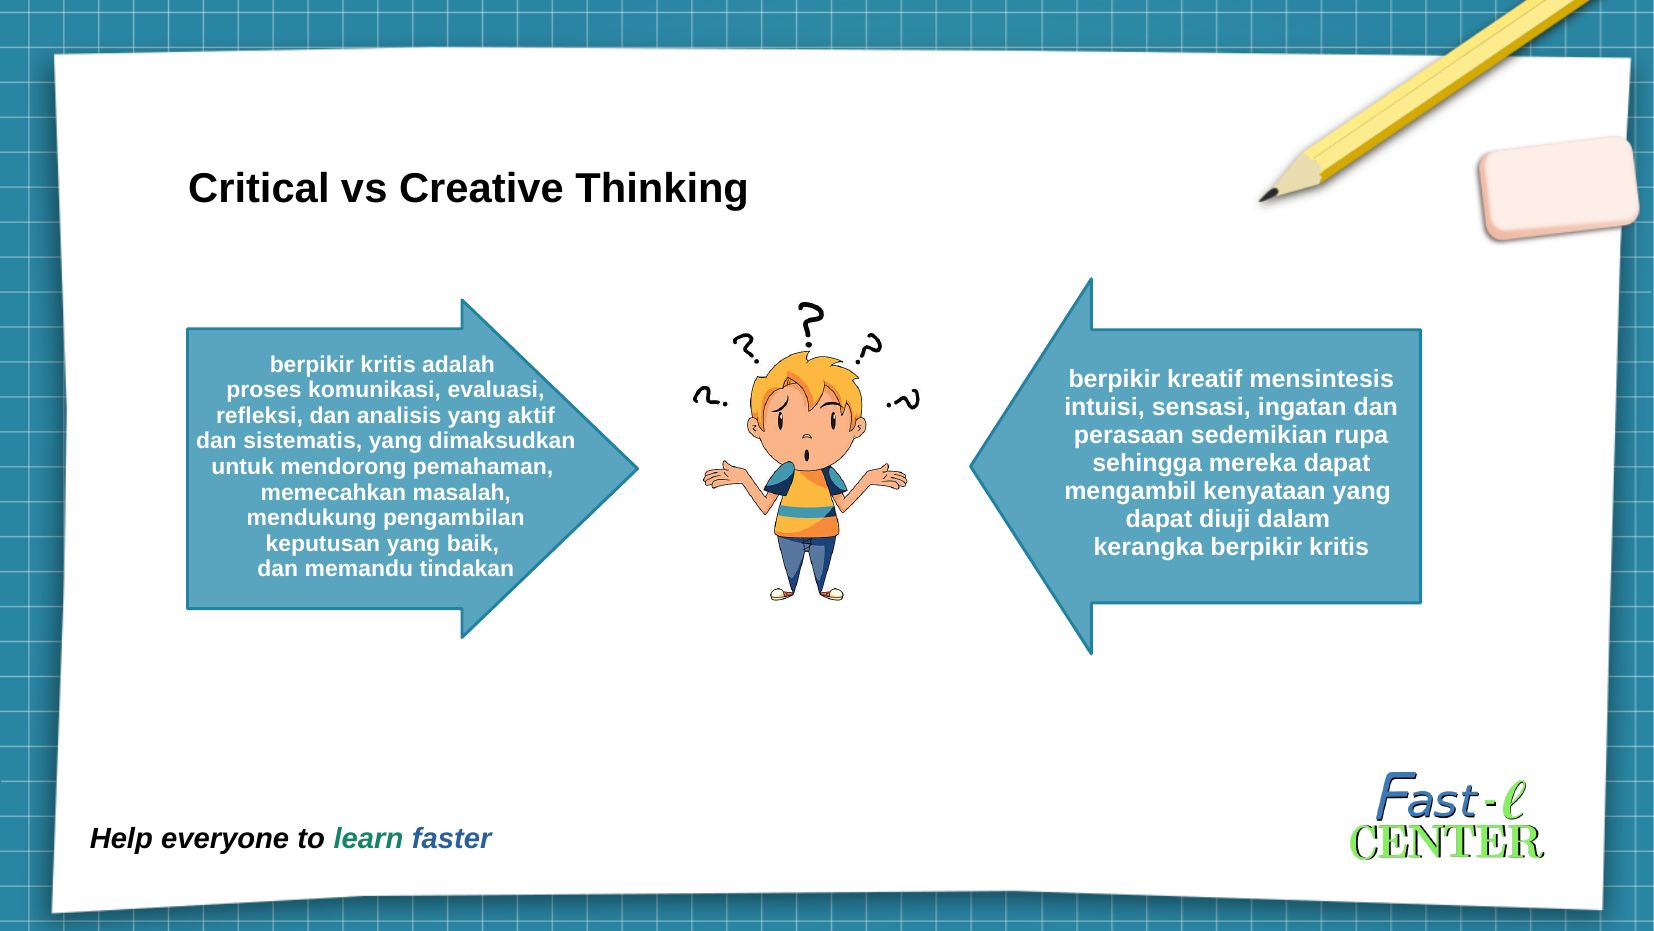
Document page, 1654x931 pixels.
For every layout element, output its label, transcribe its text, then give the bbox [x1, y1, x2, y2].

text_box Help everyone to learn faster [75, 814, 507, 863]
text_box [187, 299, 508, 344]
text_box [970, 278, 1421, 654]
text_box [461, 630, 470, 638]
text_box [593, 425, 638, 512]
text_box berpikir kreatif mensintesis intuisi, sensasi, ingatan dan perasaan sedemikian rupa sehingga mereka dapat mengambil kenyataan yang dapat diuji dalam kerangka berpikir kritis [1044, 357, 1420, 589]
text_box Critical vs Creative Thinking [150, 157, 788, 226]
picture [0, 0, 1654, 931]
text_box berpikir kritis adalah proses komunikasi, evaluasi, refleksi, dan analisis yang aktif dan sistematis, yang dimaksudkan untuk mendorong pemahaman, memecahkan masalah, mendukung pengambilan keputusan yang baik, dan memandu tindakan [179, 344, 593, 630]
